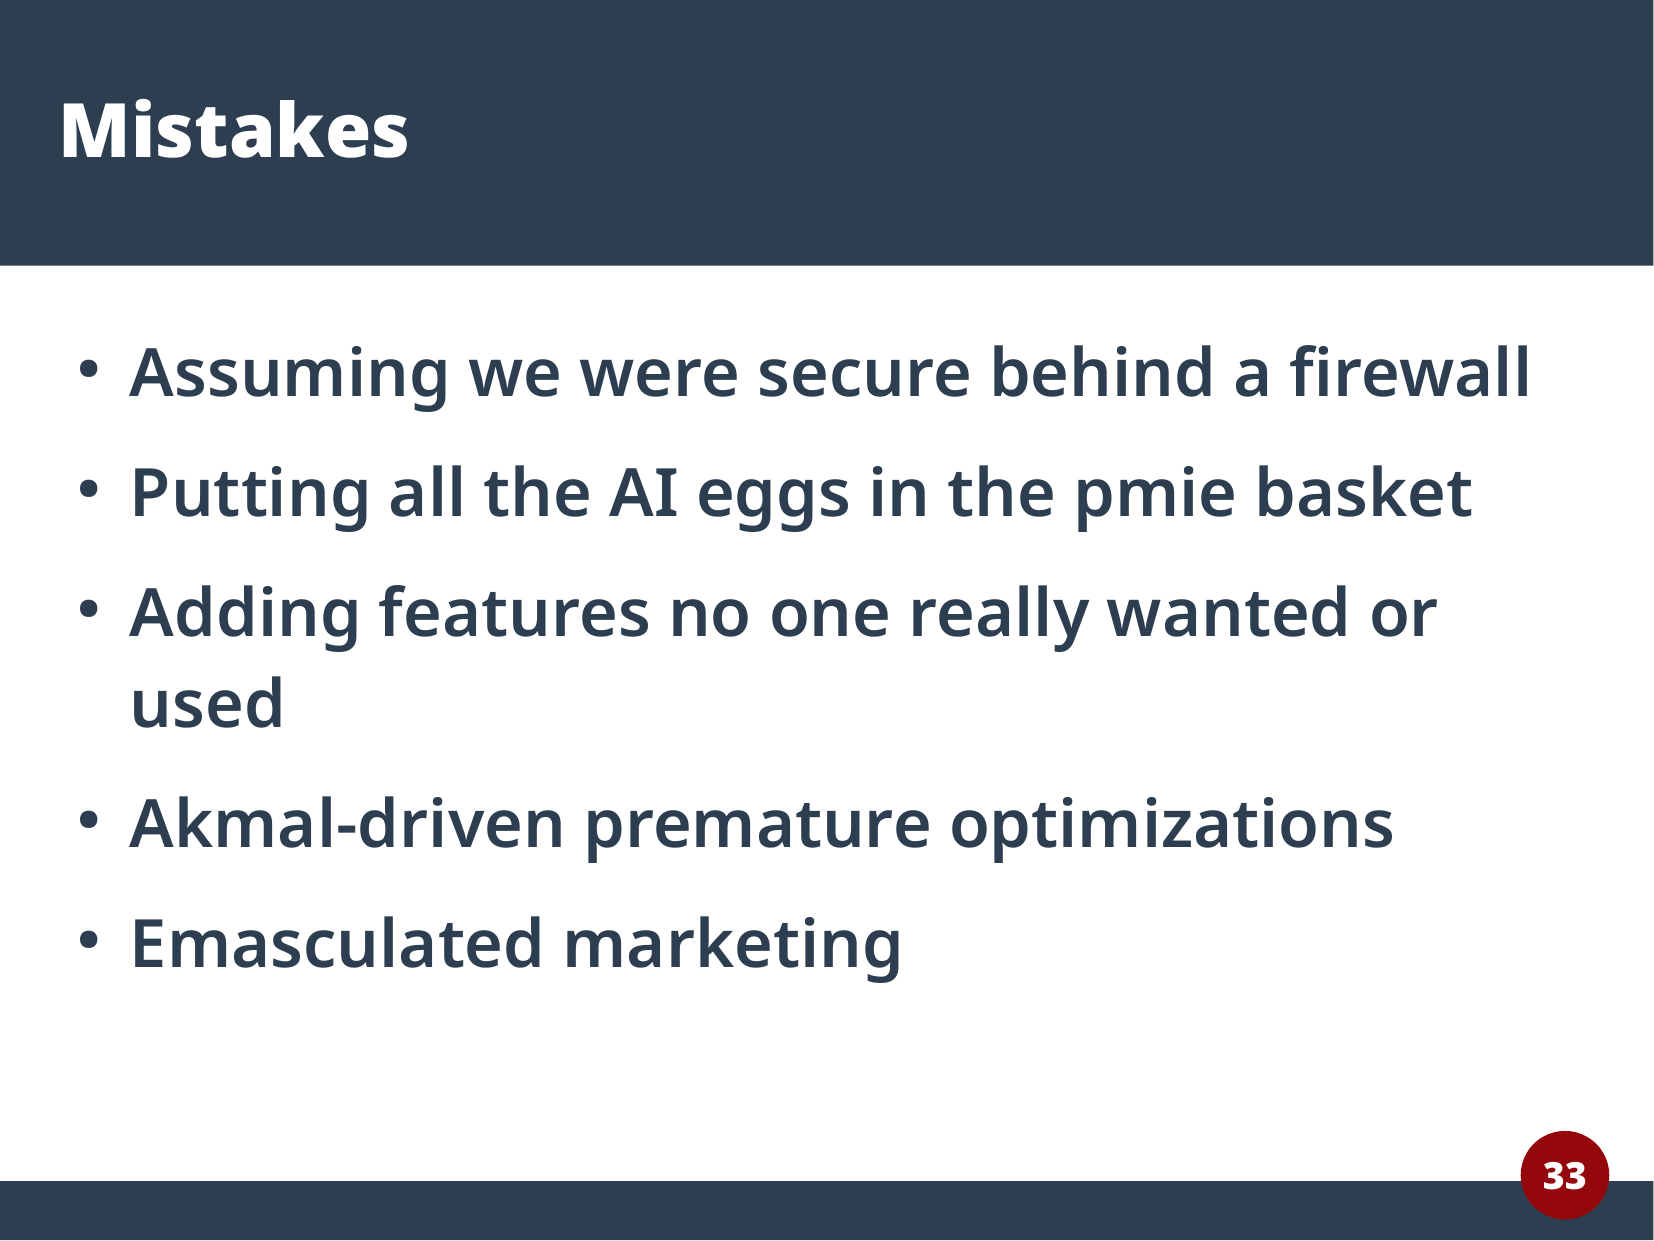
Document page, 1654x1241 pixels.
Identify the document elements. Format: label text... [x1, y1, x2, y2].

title Mistakes [59, 49, 1595, 207]
list Assuming we were secure behind a firewall Putting all the AI eggs in the pmie basket Adding features no one really wanted or used Akmal-driven premature optimizations Emasculated marketing [59, 324, 1595, 1152]
